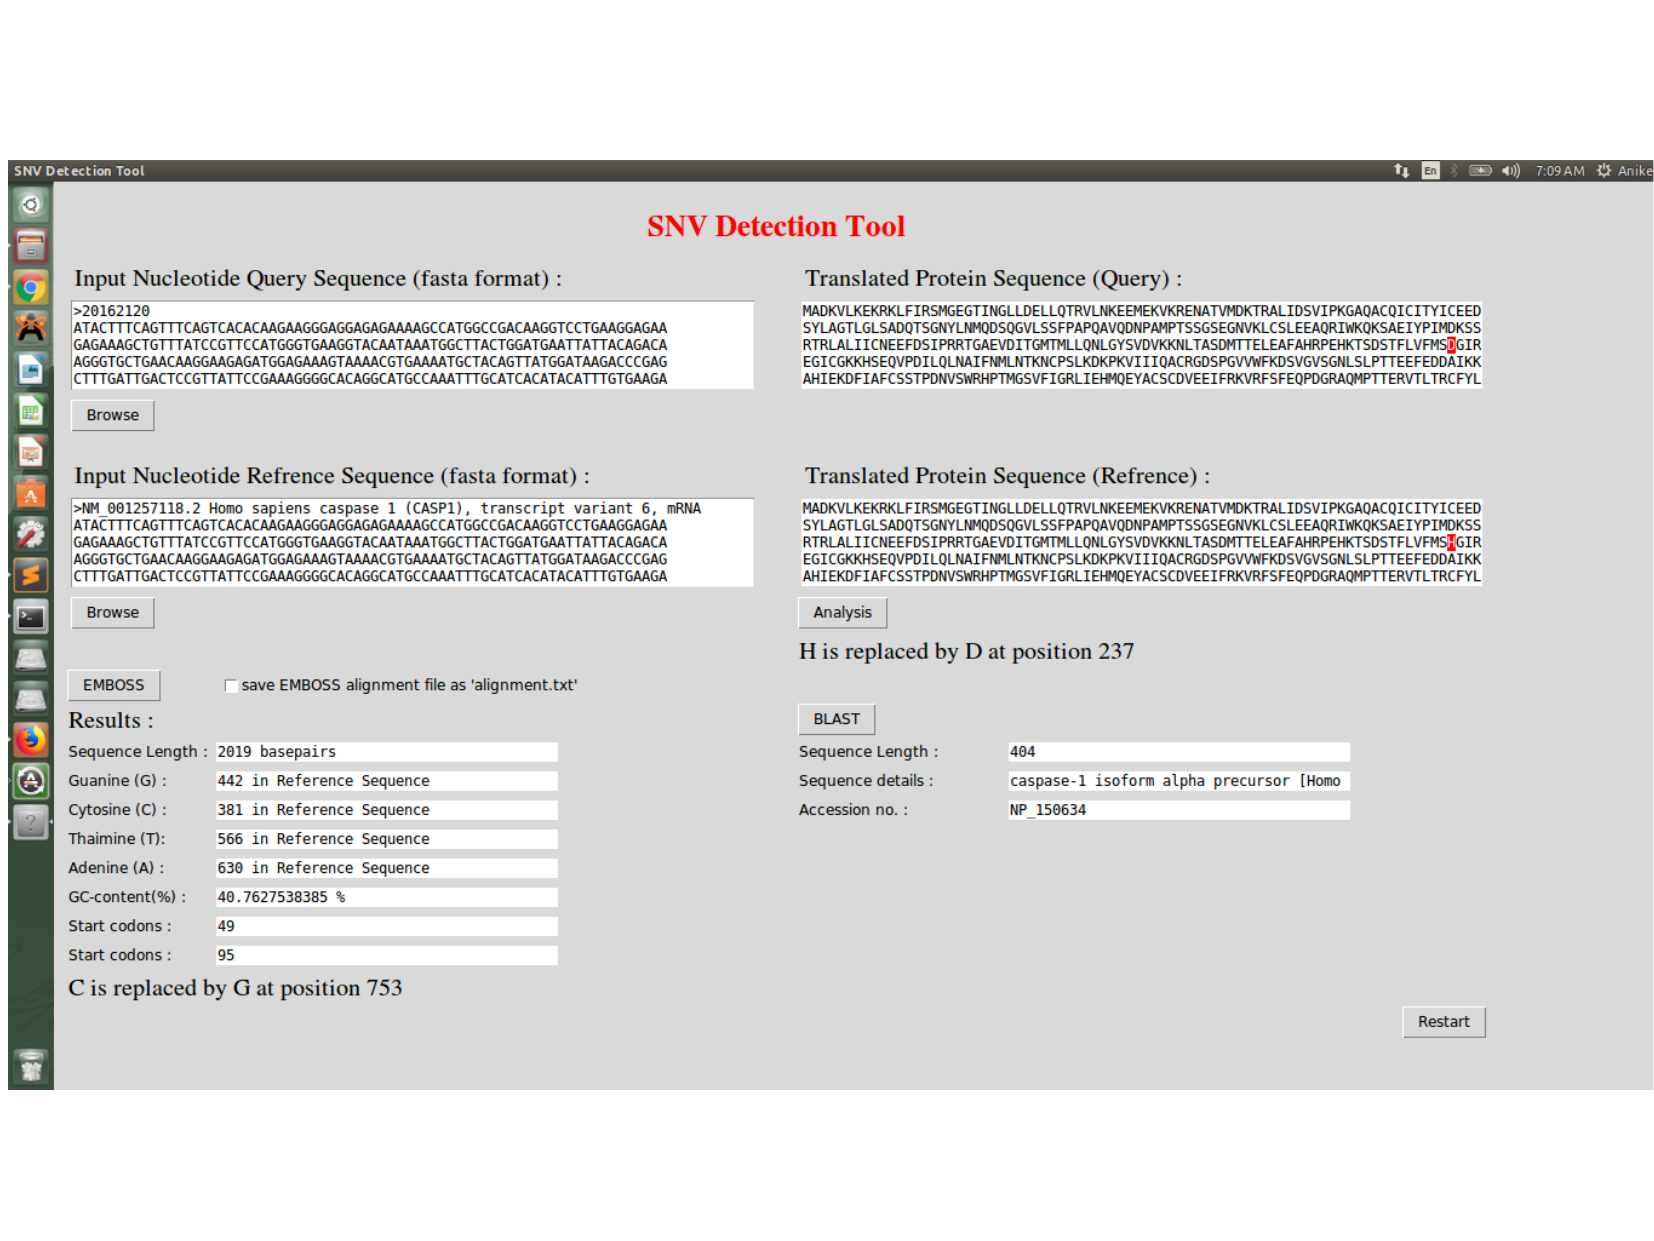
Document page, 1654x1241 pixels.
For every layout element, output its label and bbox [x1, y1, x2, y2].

picture [8, 160, 1654, 1090]
